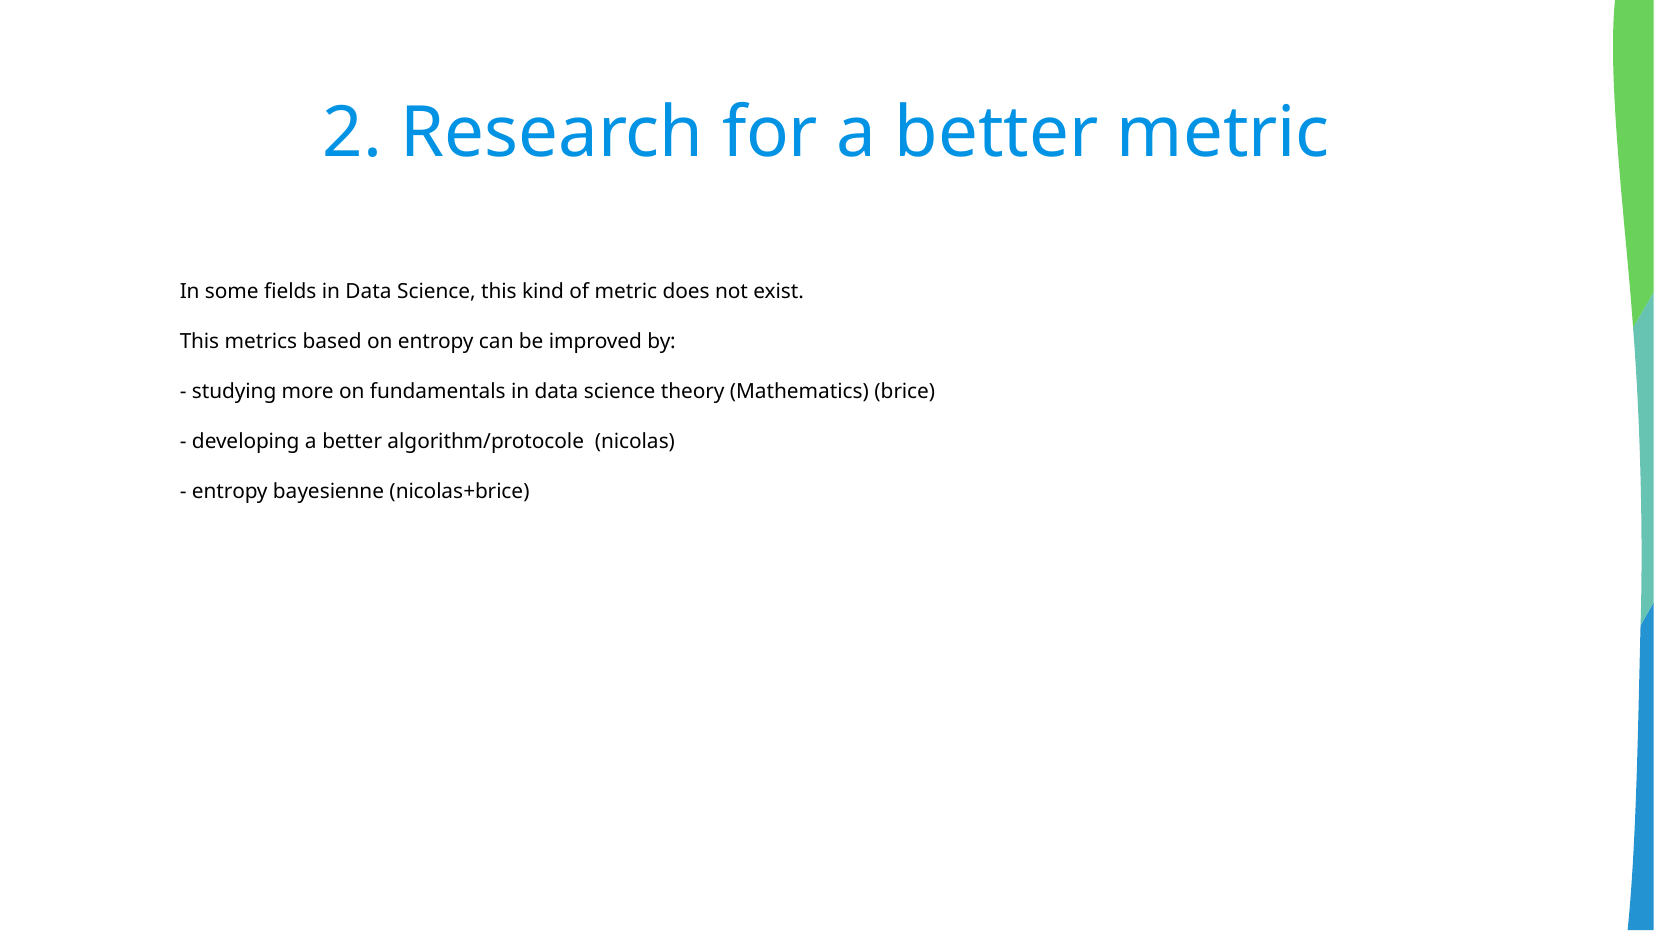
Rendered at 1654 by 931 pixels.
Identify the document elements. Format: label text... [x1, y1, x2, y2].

text_box 2. Research for a better metric [0, 78, 1654, 178]
text_box In some fields in Data Science, this kind of metric does not exist. This metrics based on entropy can be improved by: - studying more on fundamentals in data science theory (Mathematics) (brice) - developing a better algorithm/protocole (nicolas) - entropy bayesienne (nicolas+brice) [165, 270, 1516, 510]
